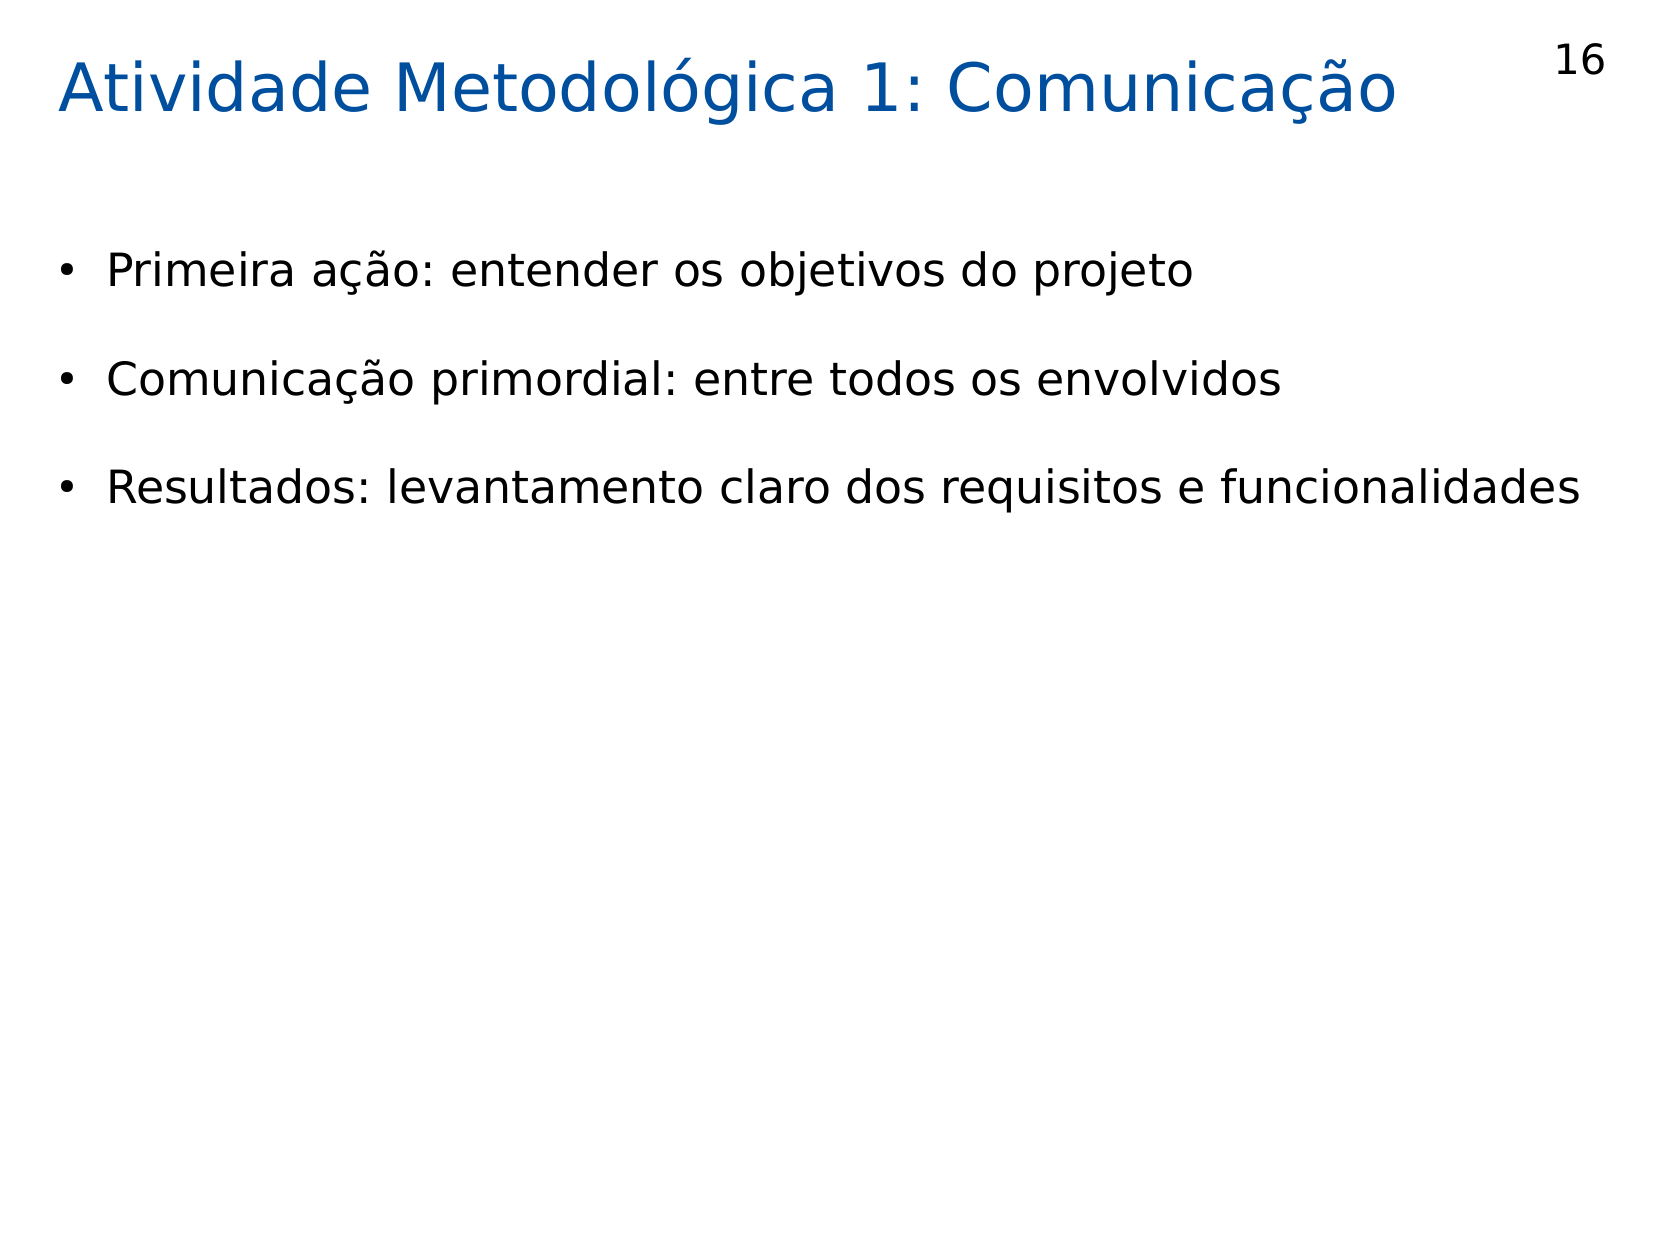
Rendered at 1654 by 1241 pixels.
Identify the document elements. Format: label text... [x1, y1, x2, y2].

title Atividade Metodológica 1: Comunicação [59, 29, 1506, 148]
list Primeira ação: entender os objetivos do projeto Comunicação primordial: entre todos os envolvidos Resultados: levantamento claro dos requisitos e funcionalidades [59, 236, 1595, 1211]
